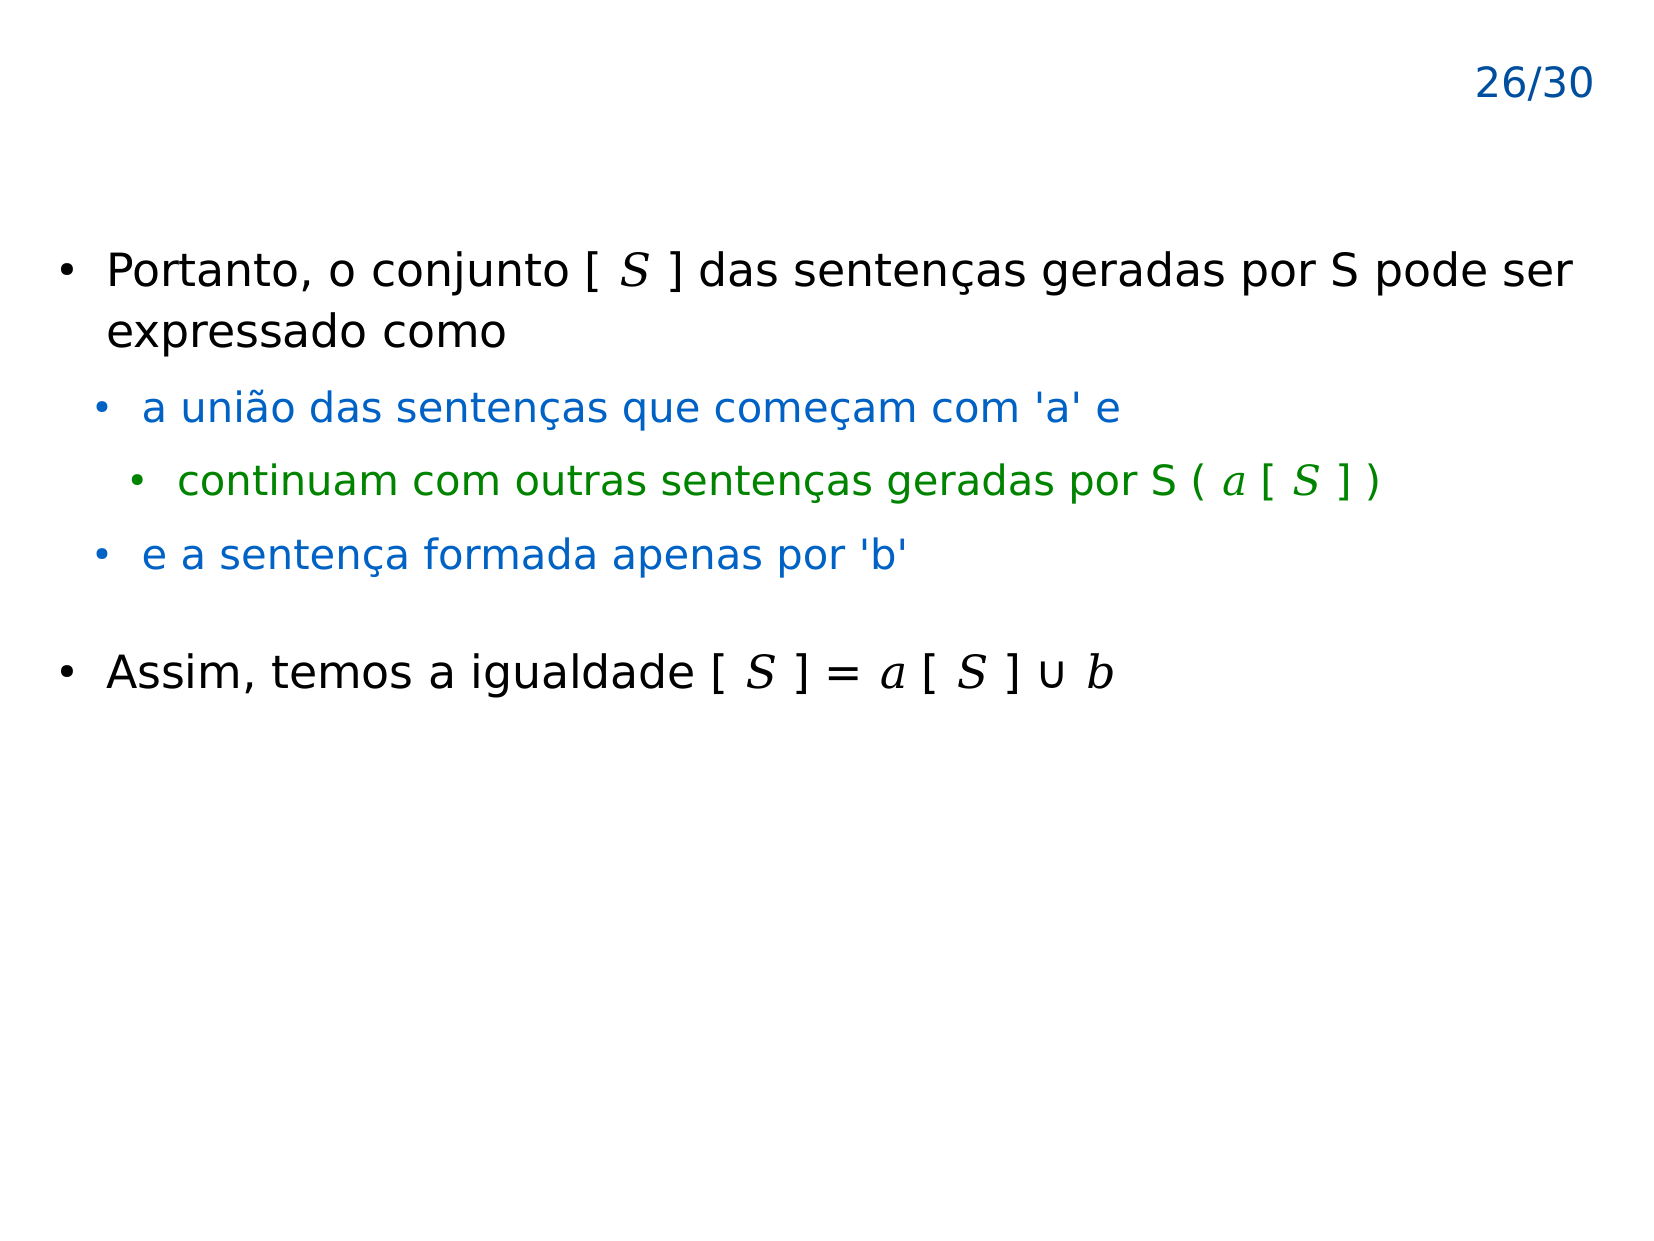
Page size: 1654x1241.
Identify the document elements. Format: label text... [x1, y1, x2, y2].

list Portanto, o conjunto [ 𝑆 ] das sentenças geradas por S pode ser expressado como a união das sentenças que começam com 'a' e continuam com outras sentenças geradas por S ( 𝑎 [ 𝑆 ] ) e a sentença formada apenas por 'b' Assim, temos a igualdade [ 𝑆 ] = 𝑎 [ 𝑆 ] ∪ 𝑏 [59, 236, 1595, 1211]
